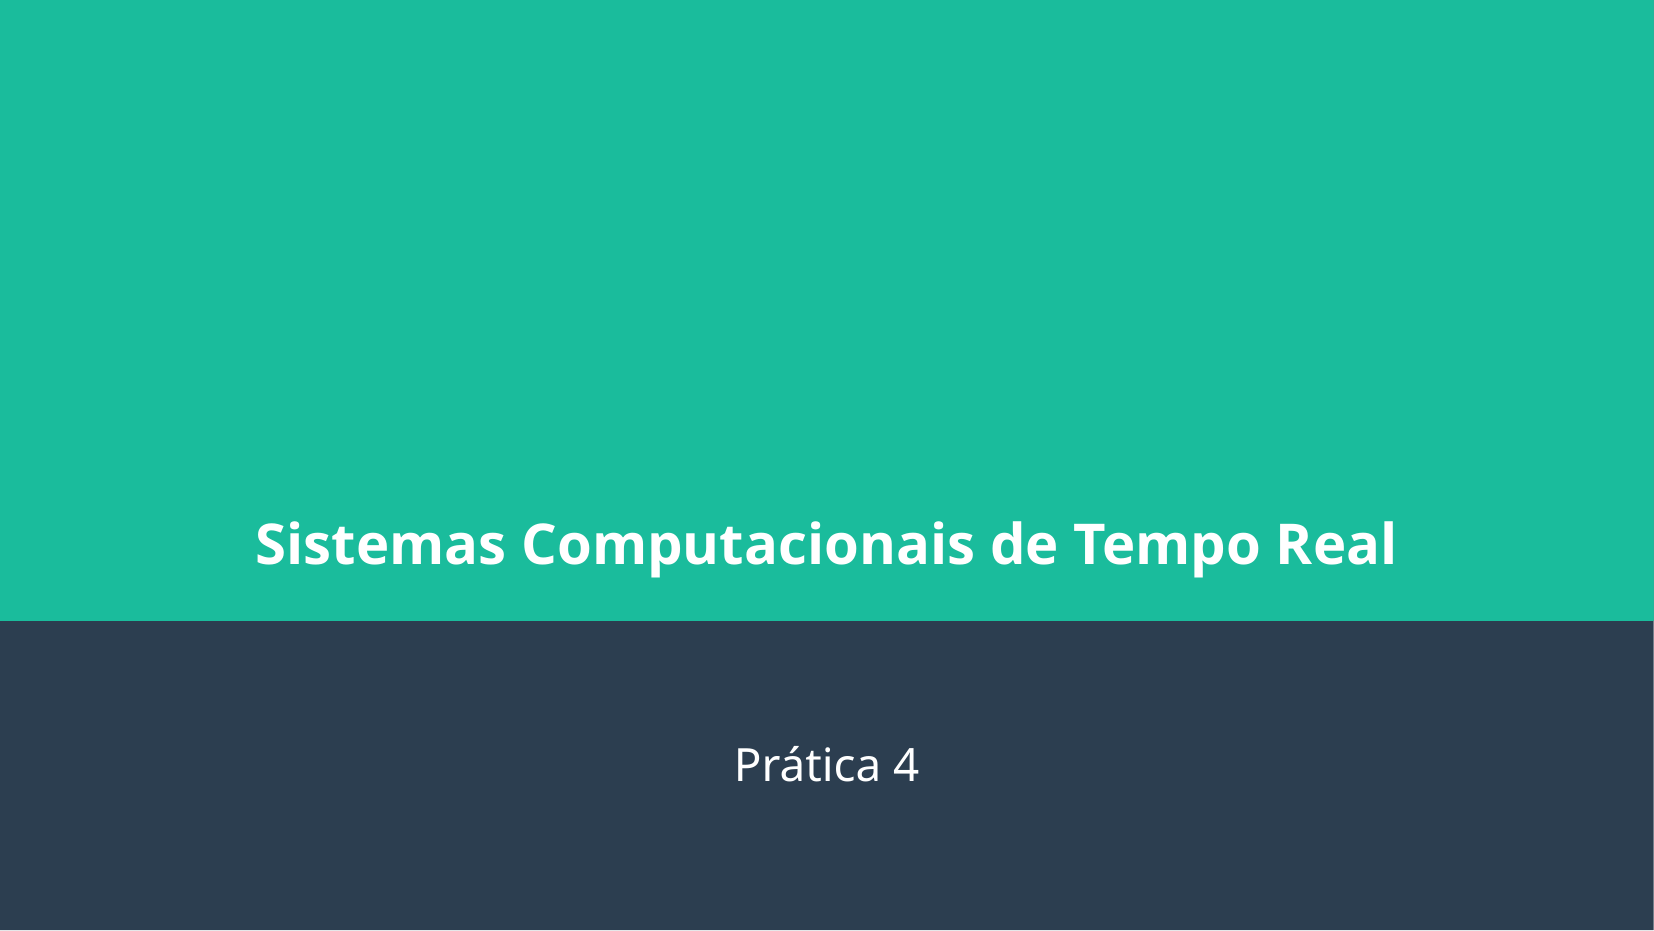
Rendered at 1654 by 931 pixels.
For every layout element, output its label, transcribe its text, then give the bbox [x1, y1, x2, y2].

title Sistemas Computacionais de Tempo Real [59, 465, 1595, 583]
subtitle Prática 4 [59, 642, 1595, 886]
